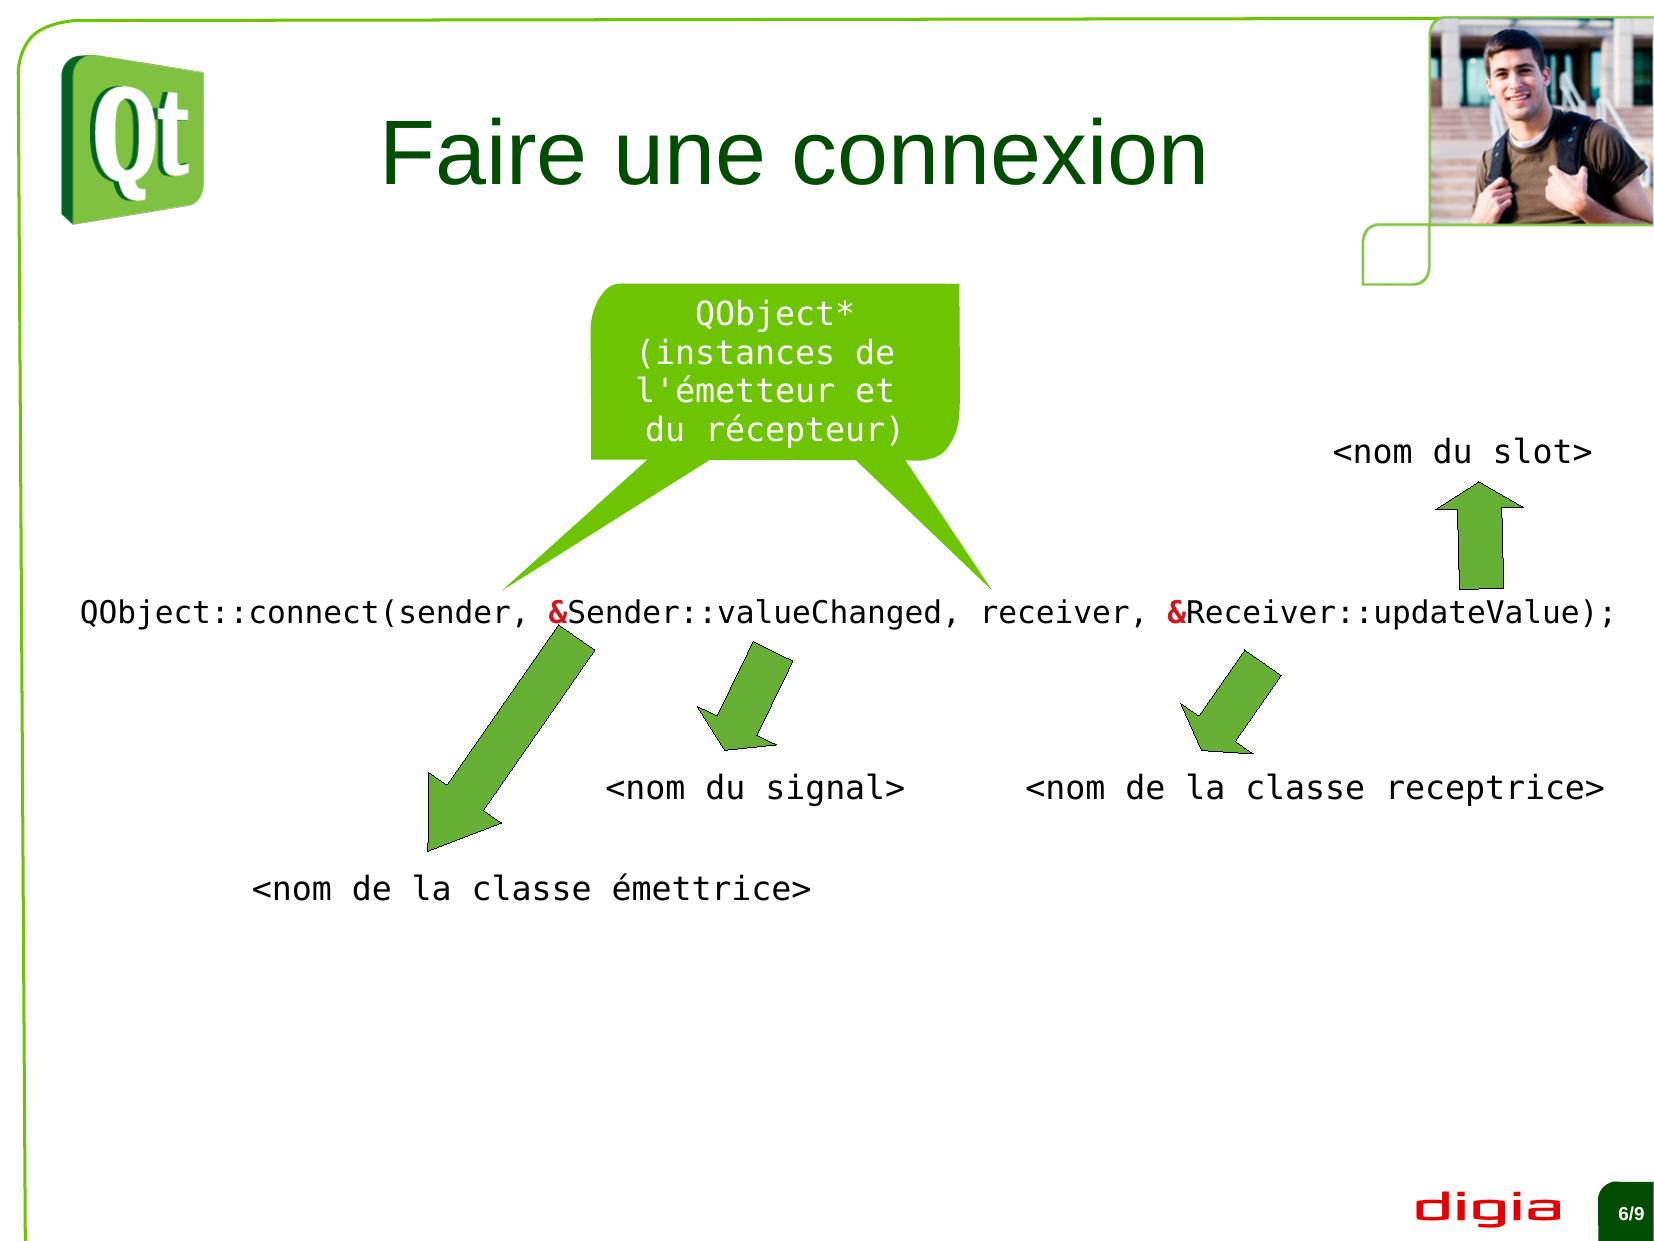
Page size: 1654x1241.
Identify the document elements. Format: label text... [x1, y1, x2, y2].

text_box QObject::connect(sender, &Sender::valueChanged, receiver, &Receiver::updateValue); [64, 586, 1633, 638]
picture [1380, 1179, 1596, 1241]
text_box <nom du signal> [590, 761, 945, 815]
text_box <nom de la classe receptrice> [1010, 761, 1641, 815]
text_box [501, 460, 709, 591]
text_box [1435, 481, 1524, 590]
text_box [856, 461, 993, 591]
text_box <nom de la classe émettrice> [237, 862, 847, 916]
text_box QObject* (instances de l'émetteur et du récepteur) [590, 283, 961, 461]
text_box [697, 641, 793, 751]
text_box [1180, 649, 1282, 754]
picture [61, 55, 204, 225]
text_box [427, 624, 595, 852]
title Faire une connexion [257, 49, 1333, 257]
text_box <nom du slot> [1317, 425, 1628, 479]
picture [1338, 5, 1654, 306]
